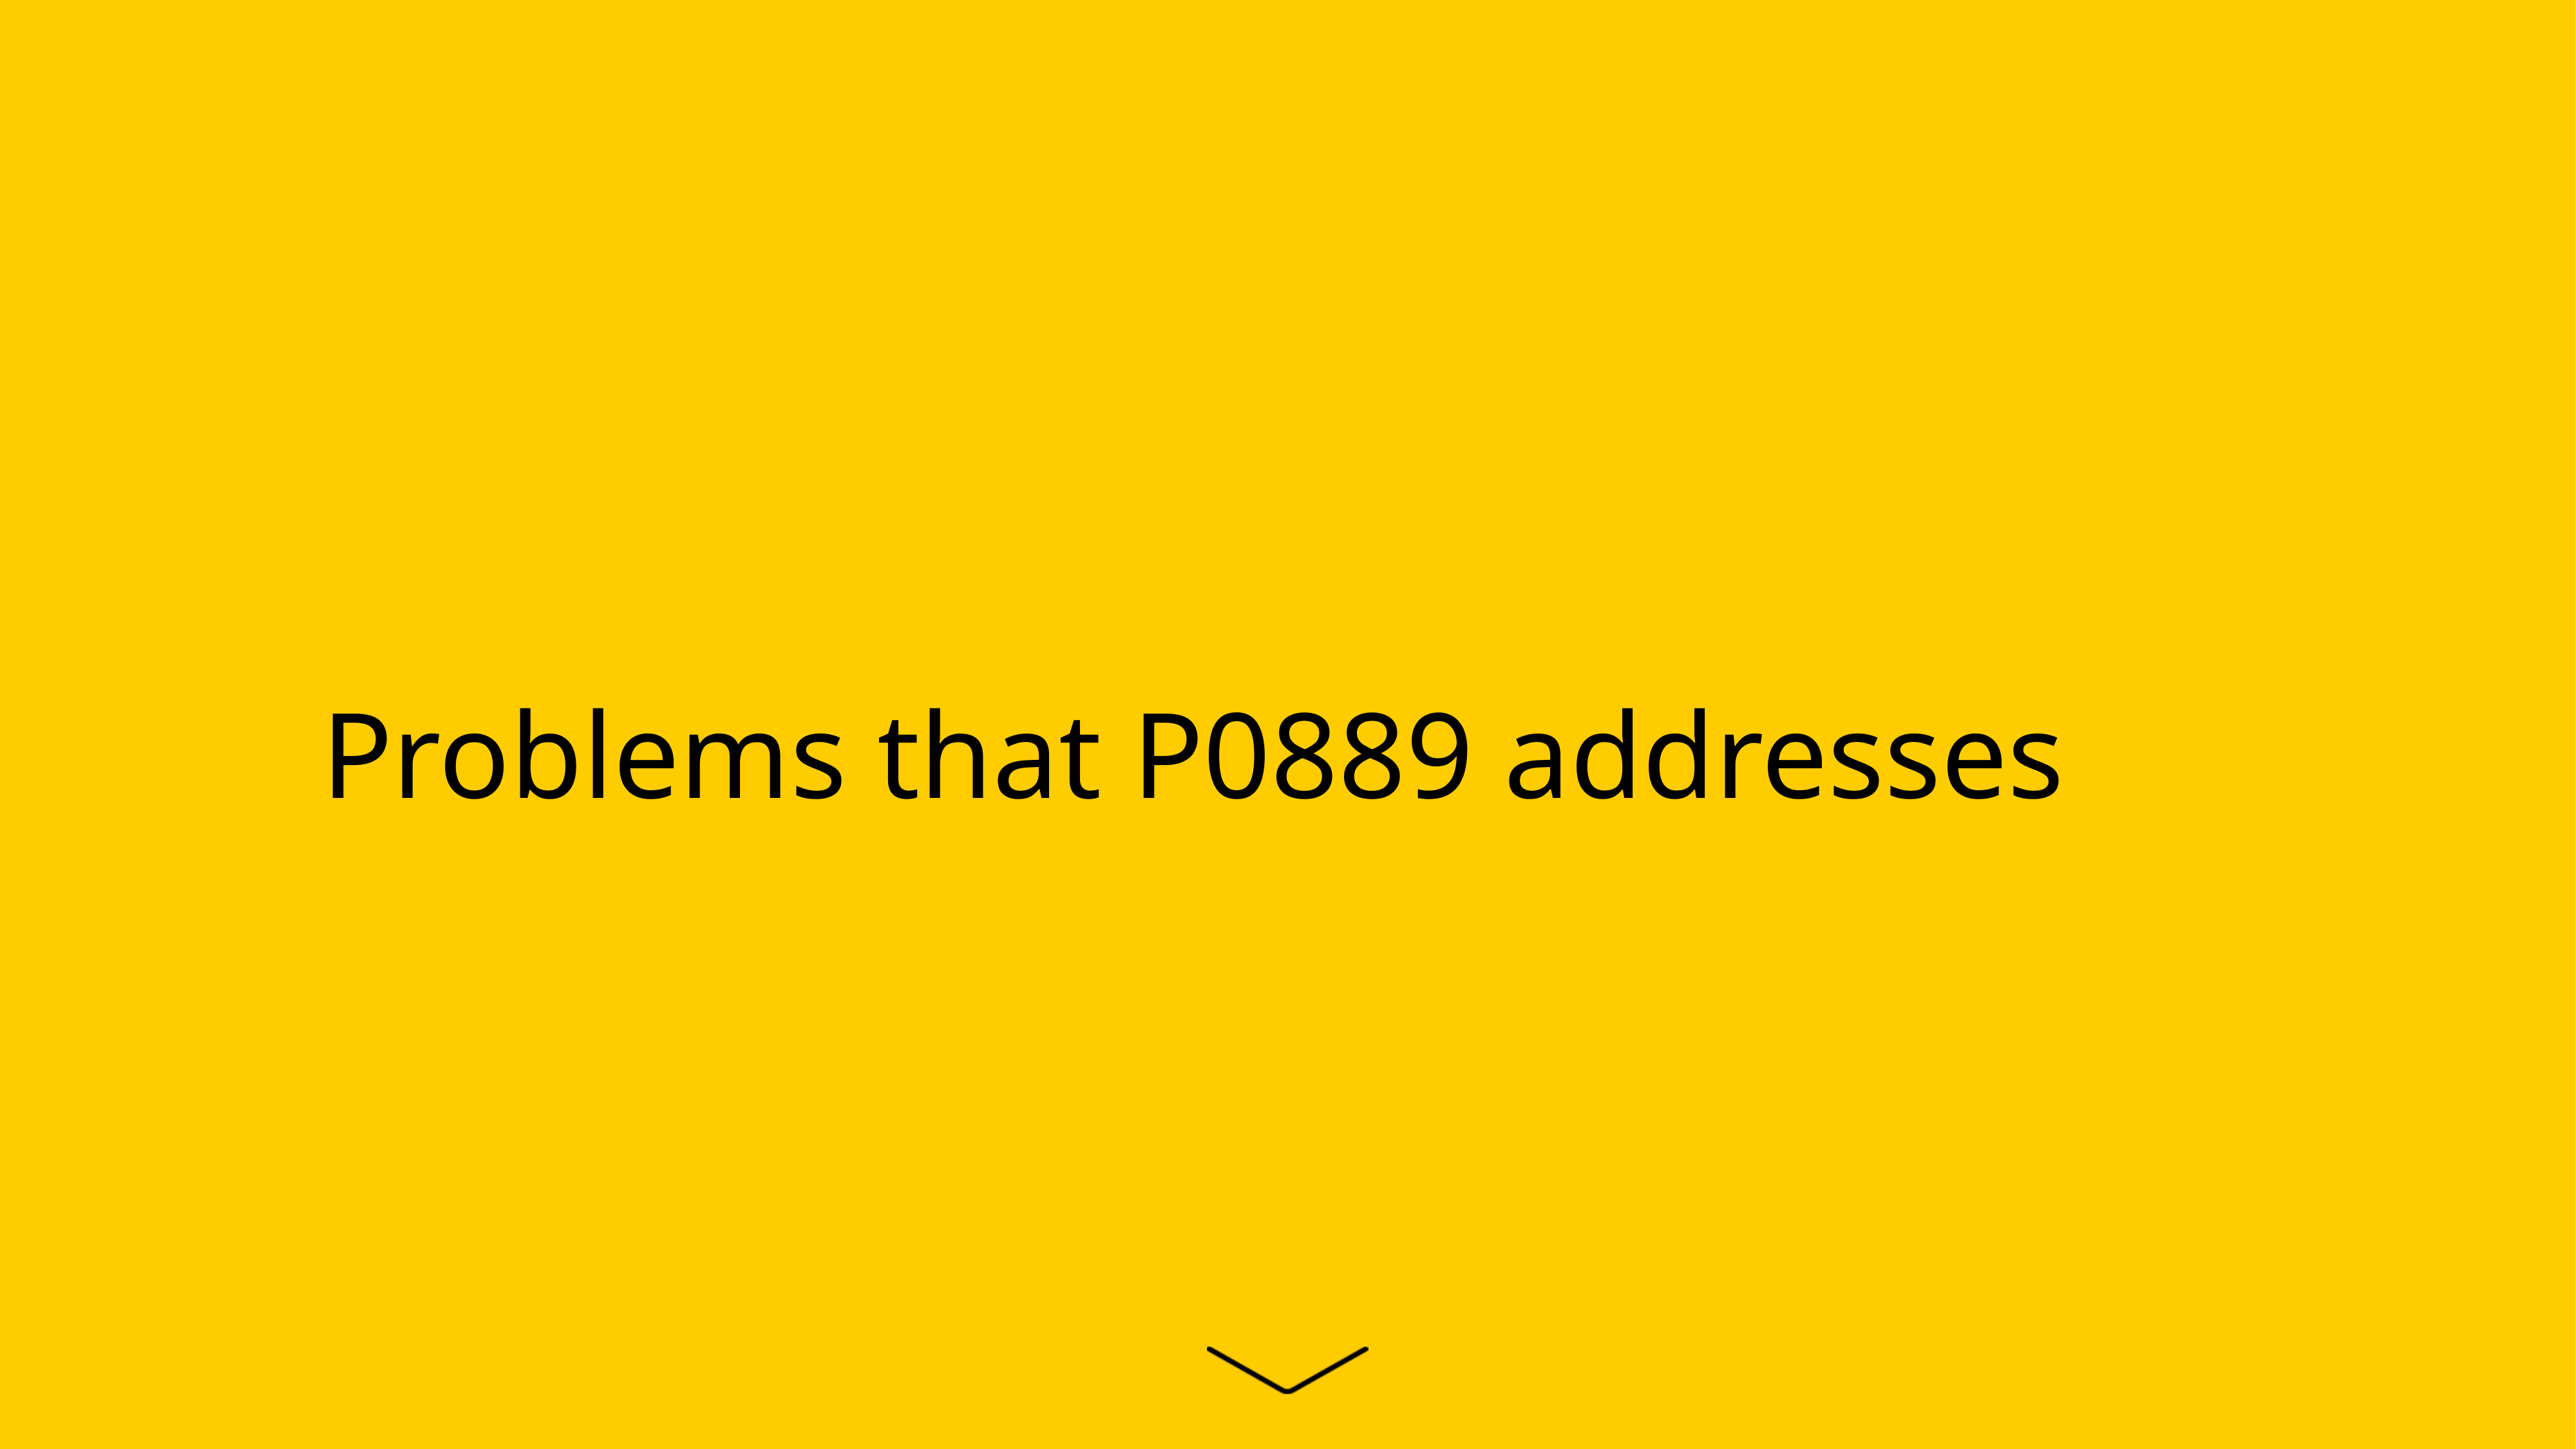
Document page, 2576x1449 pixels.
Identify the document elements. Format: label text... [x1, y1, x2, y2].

title Problems that P0889 addresses [321, 429, 2253, 1074]
picture [1207, 1347, 1368, 1396]
